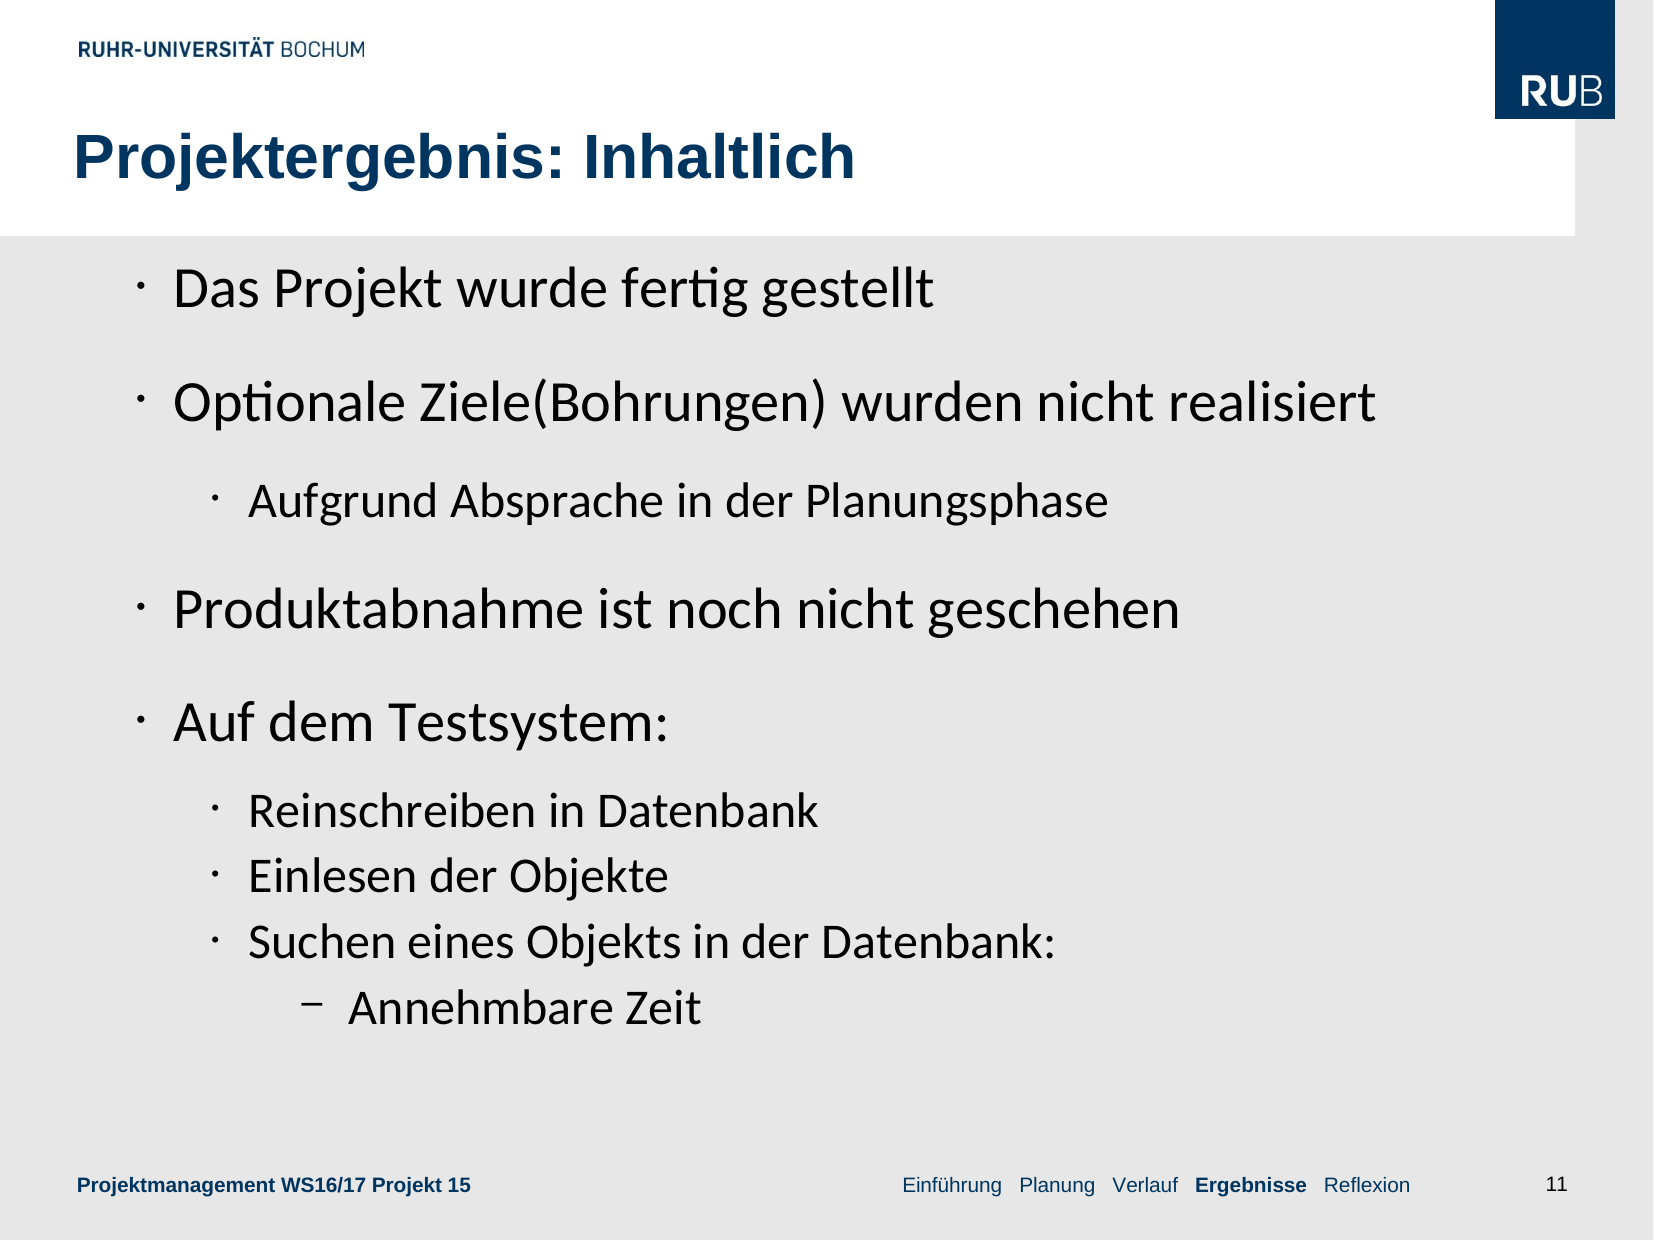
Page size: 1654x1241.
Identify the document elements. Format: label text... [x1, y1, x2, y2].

picture [79, 37, 364, 57]
text_box Das Projekt wurde fertig gestellt Optionale Ziele(Bohrungen) wurden nicht realisiert Aufgrund Absprache in der Planungsphase Produktabnahme ist noch nicht geschehen Auf dem Testsystem: Reinschreiben in Datenbank Einlesen der Objekte Suchen eines Objekts in der Datenbank: Annehmbare Zeit [121, 250, 1654, 857]
picture [1495, 0, 1615, 119]
text_box Projektmanagement WS16/17 Projekt 15 Einführung Planung Verlauf Ergebnisse Reflexion [76, 1171, 1460, 1197]
text_box Projektergebnis: Inhaltlich [73, 115, 1258, 191]
